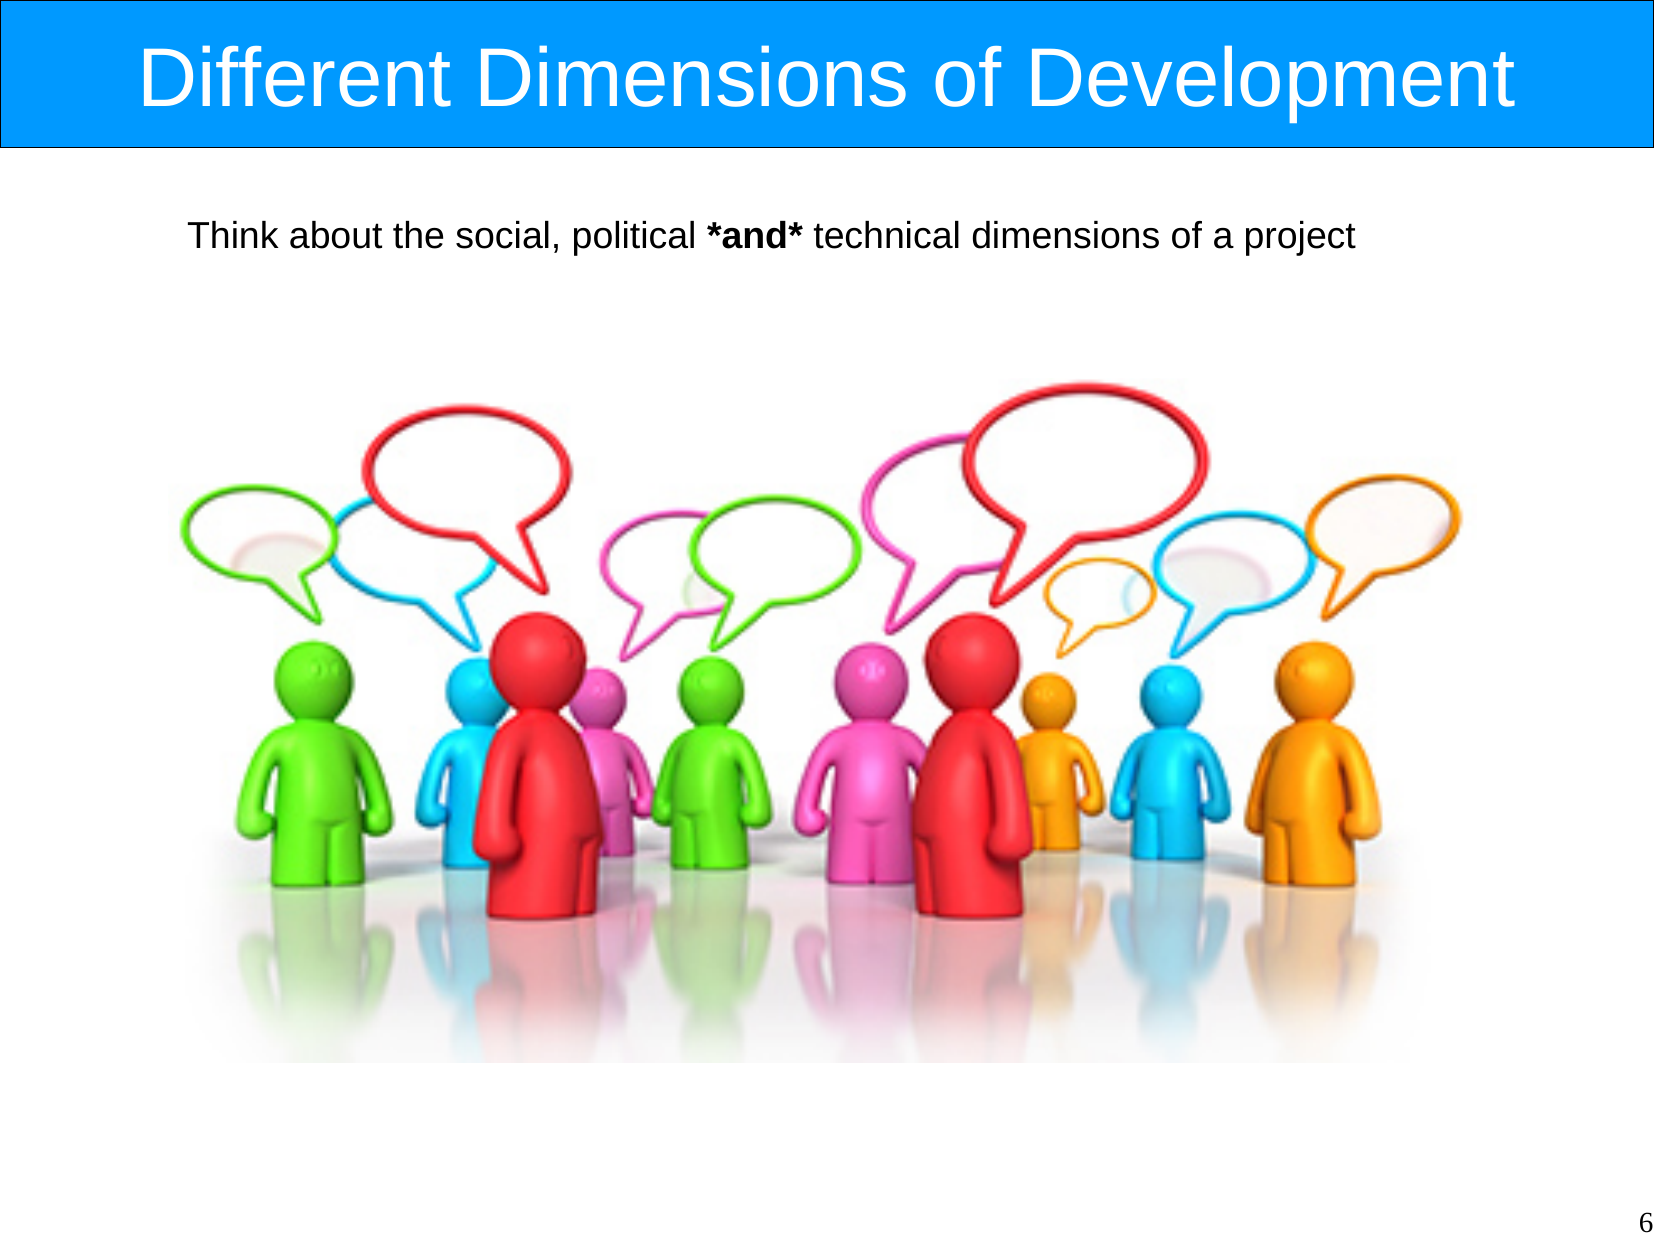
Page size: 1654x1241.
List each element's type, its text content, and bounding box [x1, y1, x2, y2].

title Different Dimensions of Development [82, 13, 1571, 142]
picture [168, 378, 1477, 1063]
text_box Think about the social, political *and* technical dimensions of a project [172, 206, 1372, 265]
